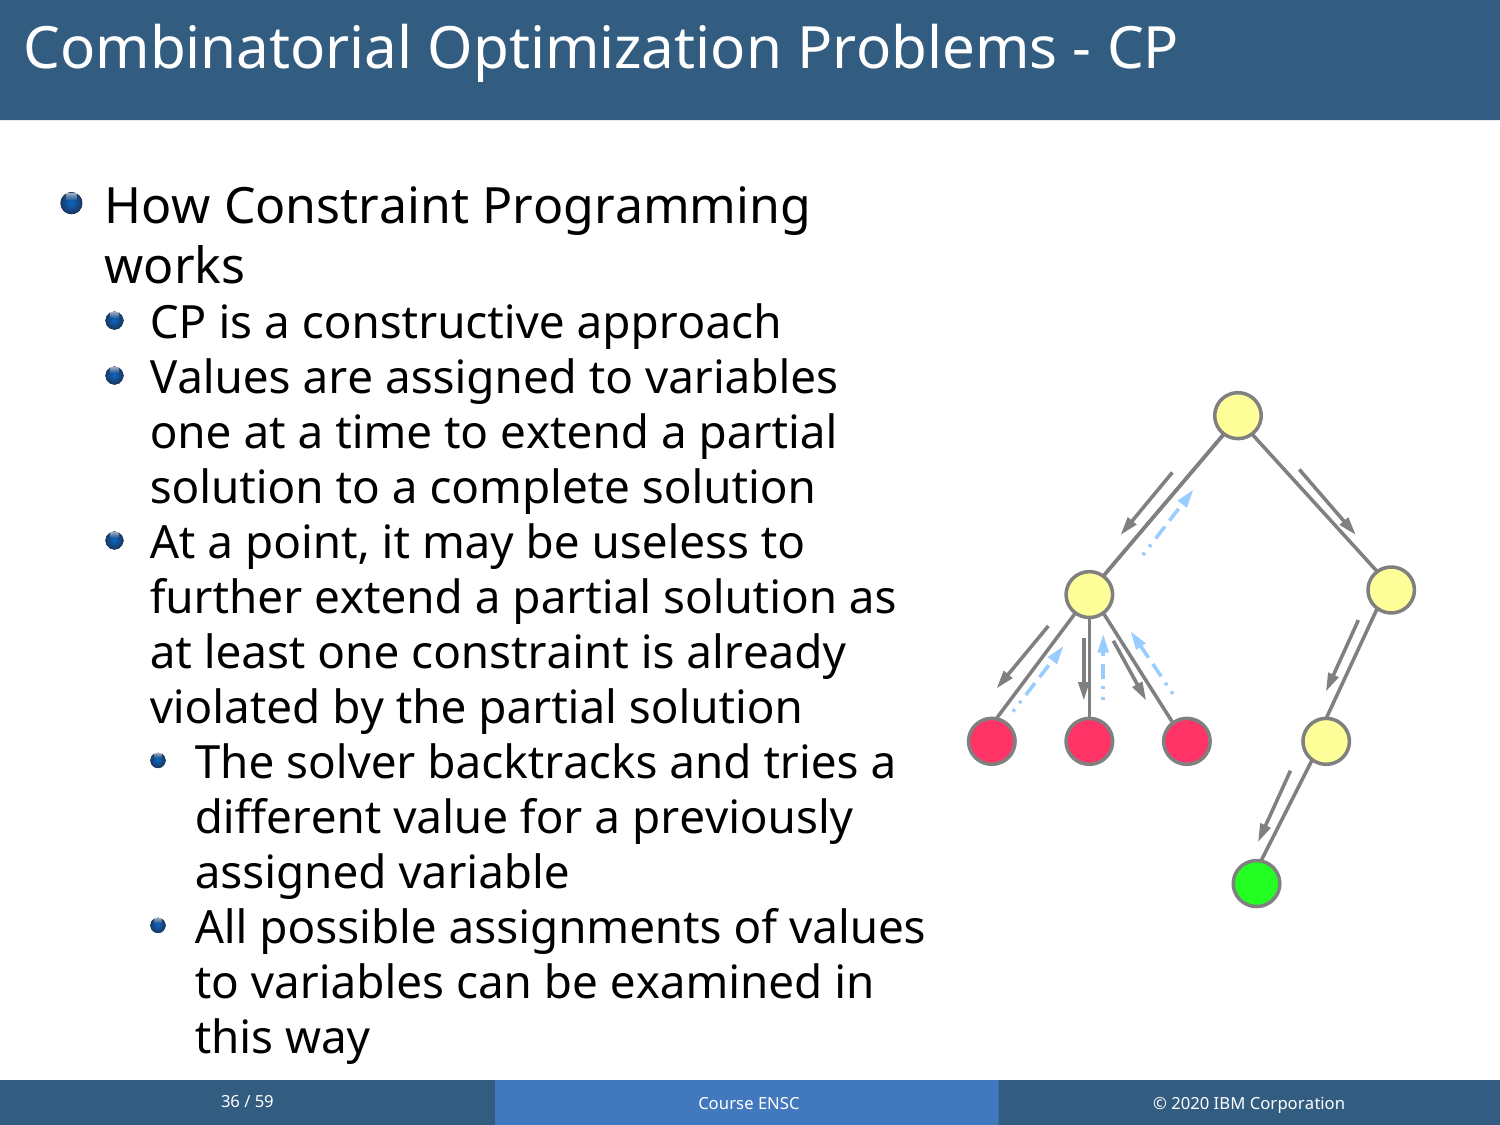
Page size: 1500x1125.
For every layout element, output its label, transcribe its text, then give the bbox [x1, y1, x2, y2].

text_box [1066, 718, 1113, 765]
text_box [1214, 392, 1262, 439]
text_box [1302, 718, 1350, 765]
text_box [1066, 571, 1113, 618]
list How Constraint Programming works CP is a constructive approach Values are assigned to variables one at a time to extend a partial solution to a complete solution At a point, it may be useless to further extend a partial solution as at least one constraint is already violated by the partial solution The solver backtracks and tries a different value for a previously assigned variable All possible assignments of values to variables can be examined in this way [45, 165, 946, 1071]
title Combinatorial Optimization Problems - CP [0, 0, 1500, 121]
text_box [968, 718, 1016, 765]
text_box [1163, 718, 1211, 765]
text_box [1368, 567, 1415, 613]
text_box [1233, 860, 1280, 907]
